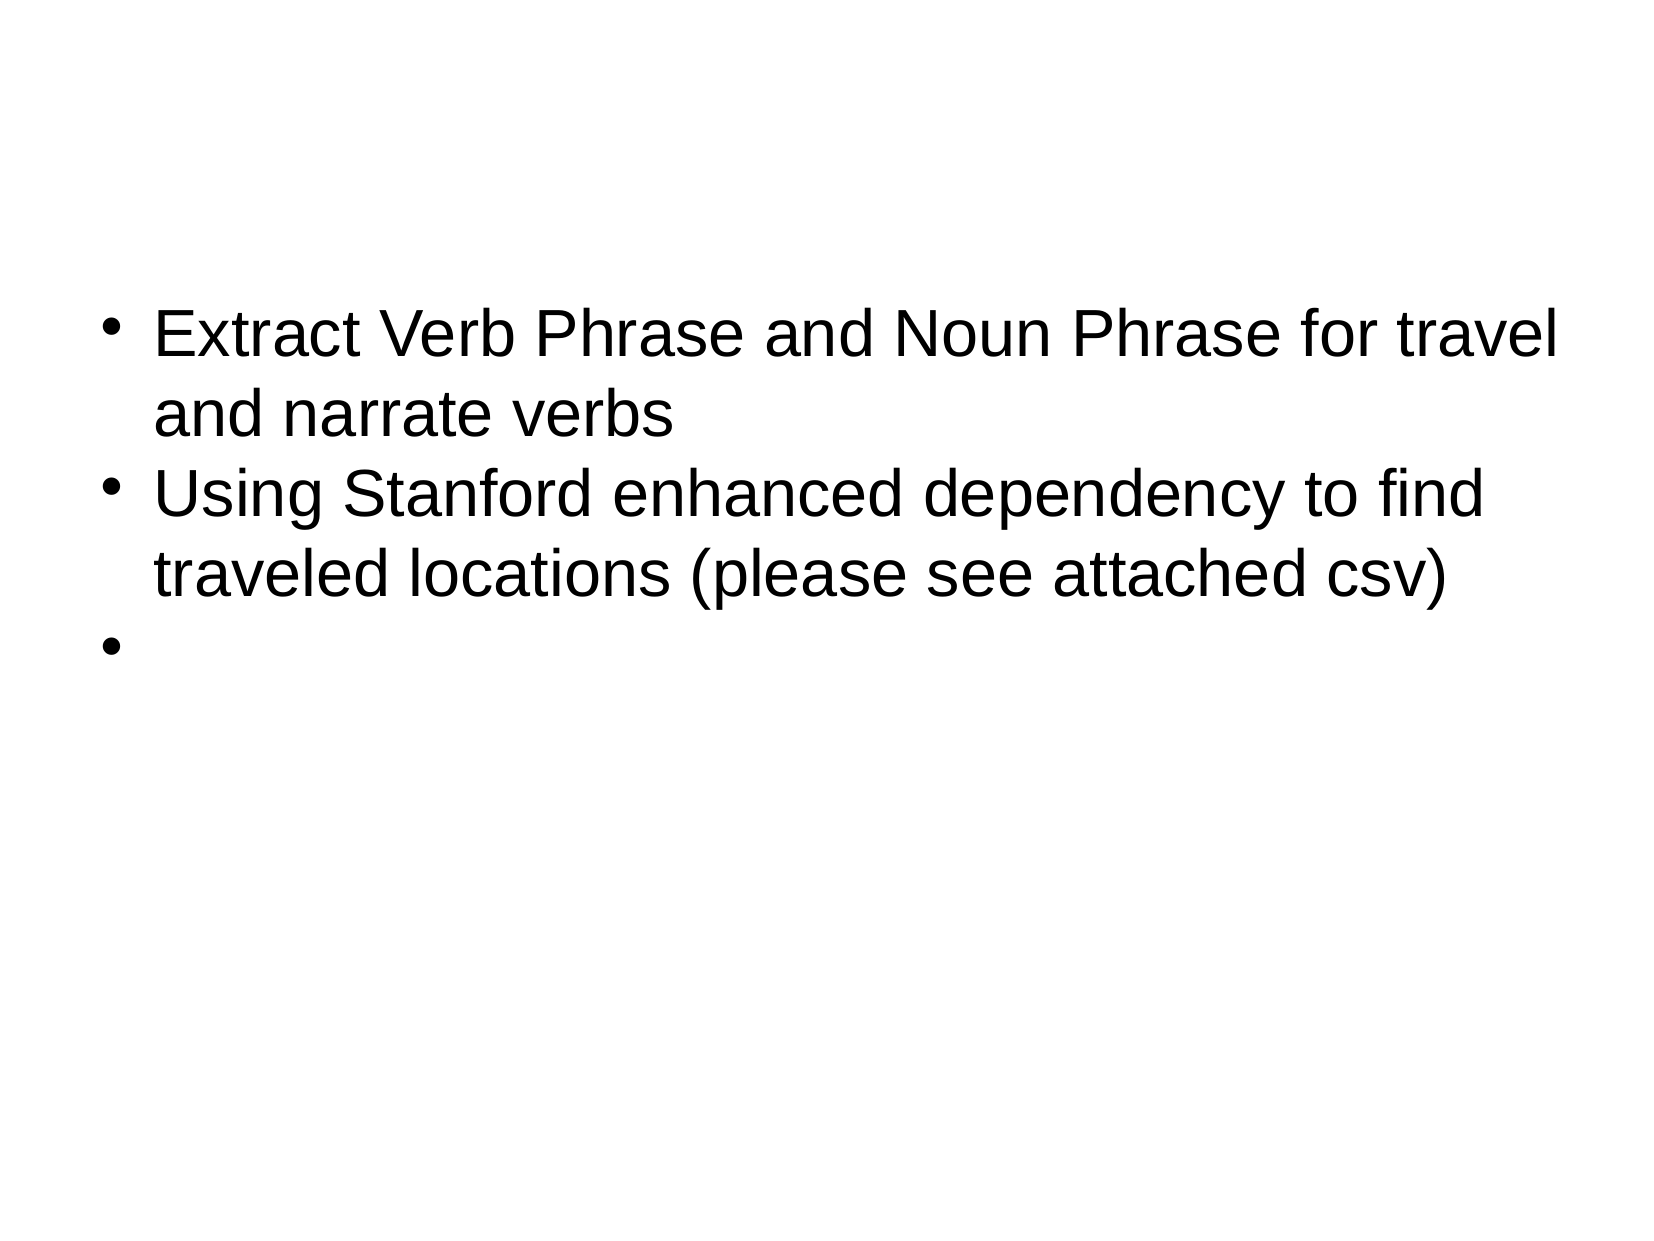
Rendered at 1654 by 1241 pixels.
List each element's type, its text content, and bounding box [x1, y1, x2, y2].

text_box Extract Verb Phrase and Noun Phrase for travel and narrate verbs Using Stanford enhanced dependency to find traveled locations (please see attached csv) [82, 290, 1571, 1010]
